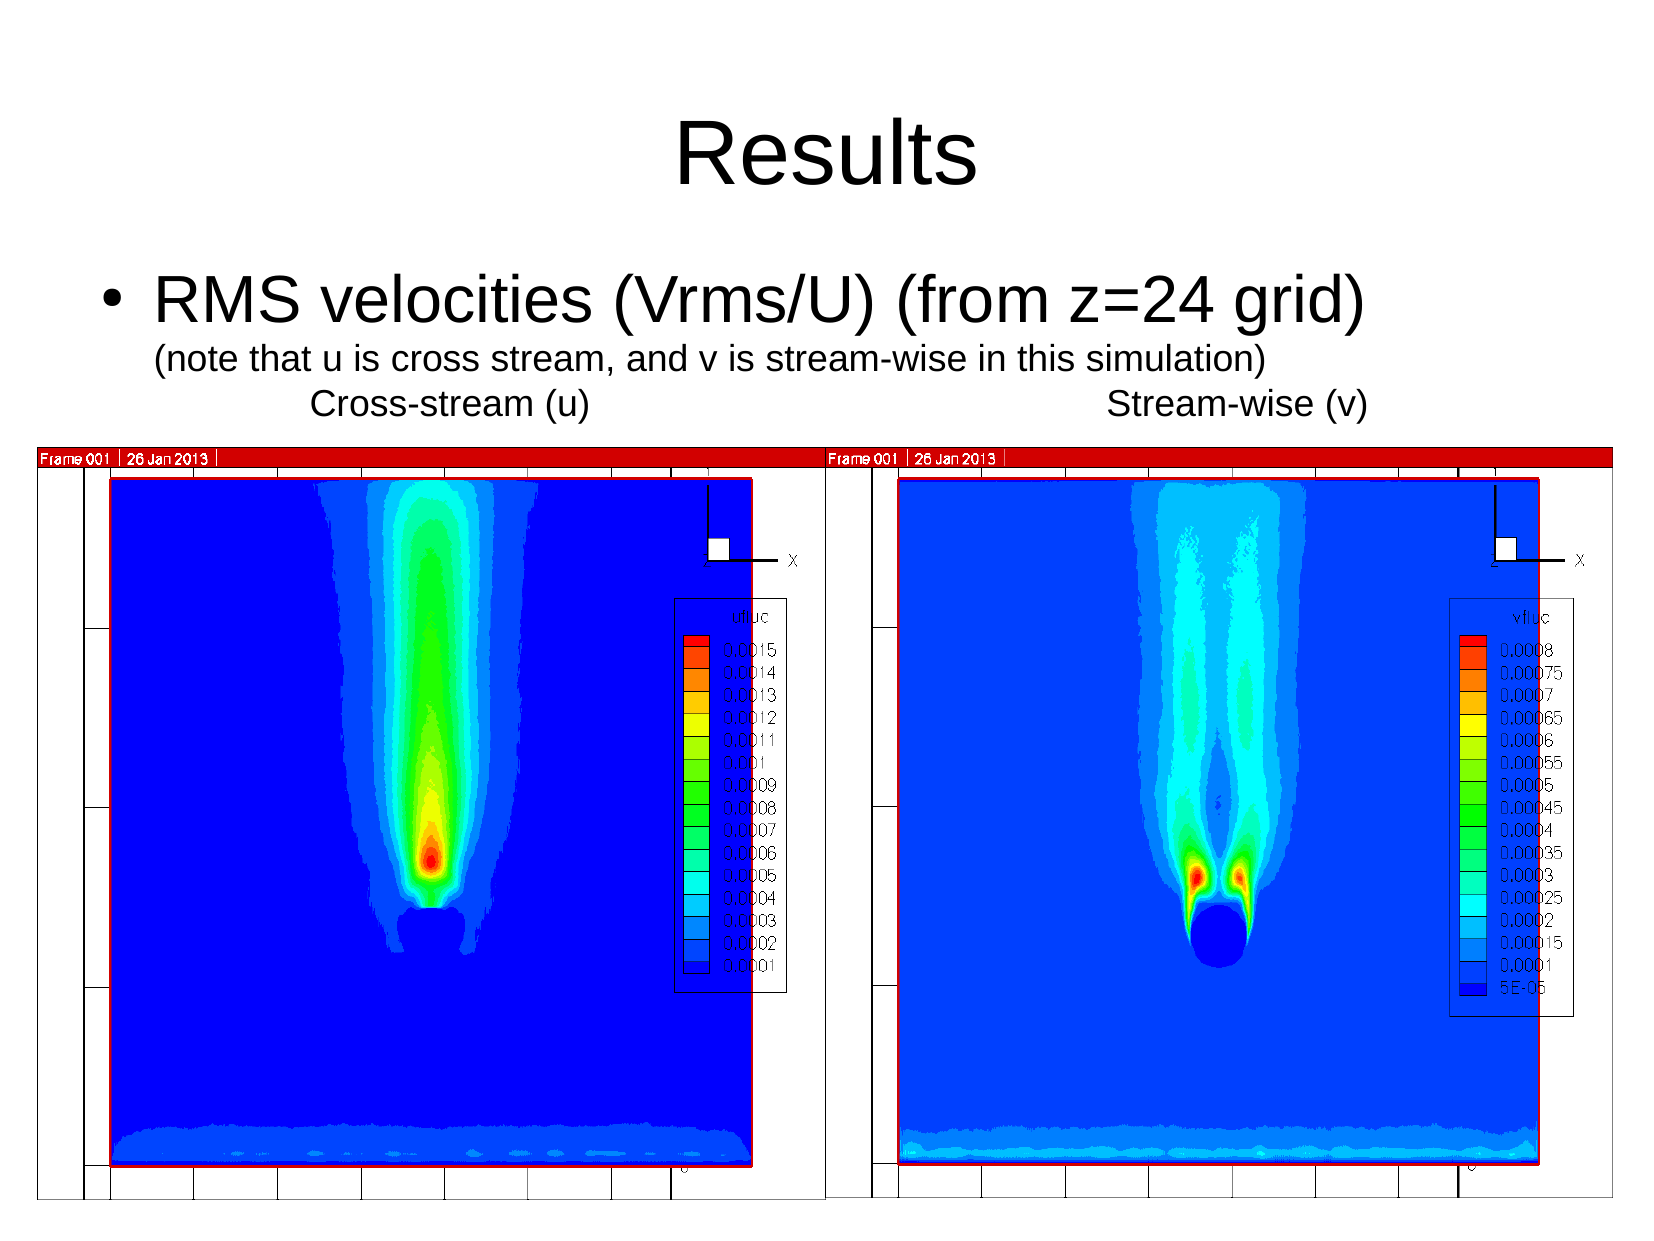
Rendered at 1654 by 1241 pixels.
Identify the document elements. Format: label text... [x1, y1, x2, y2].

text_box Stream-wise (v) [937, 375, 1538, 432]
text_box Cross-stream (u) [150, 375, 751, 432]
picture [37, 447, 1613, 1201]
title Results [82, 56, 1571, 250]
list RMS velocities (Vrms/U) (from z=24 grid) (note that u is cross stream, and v is stream-wise in this simulation) [82, 262, 1571, 447]
